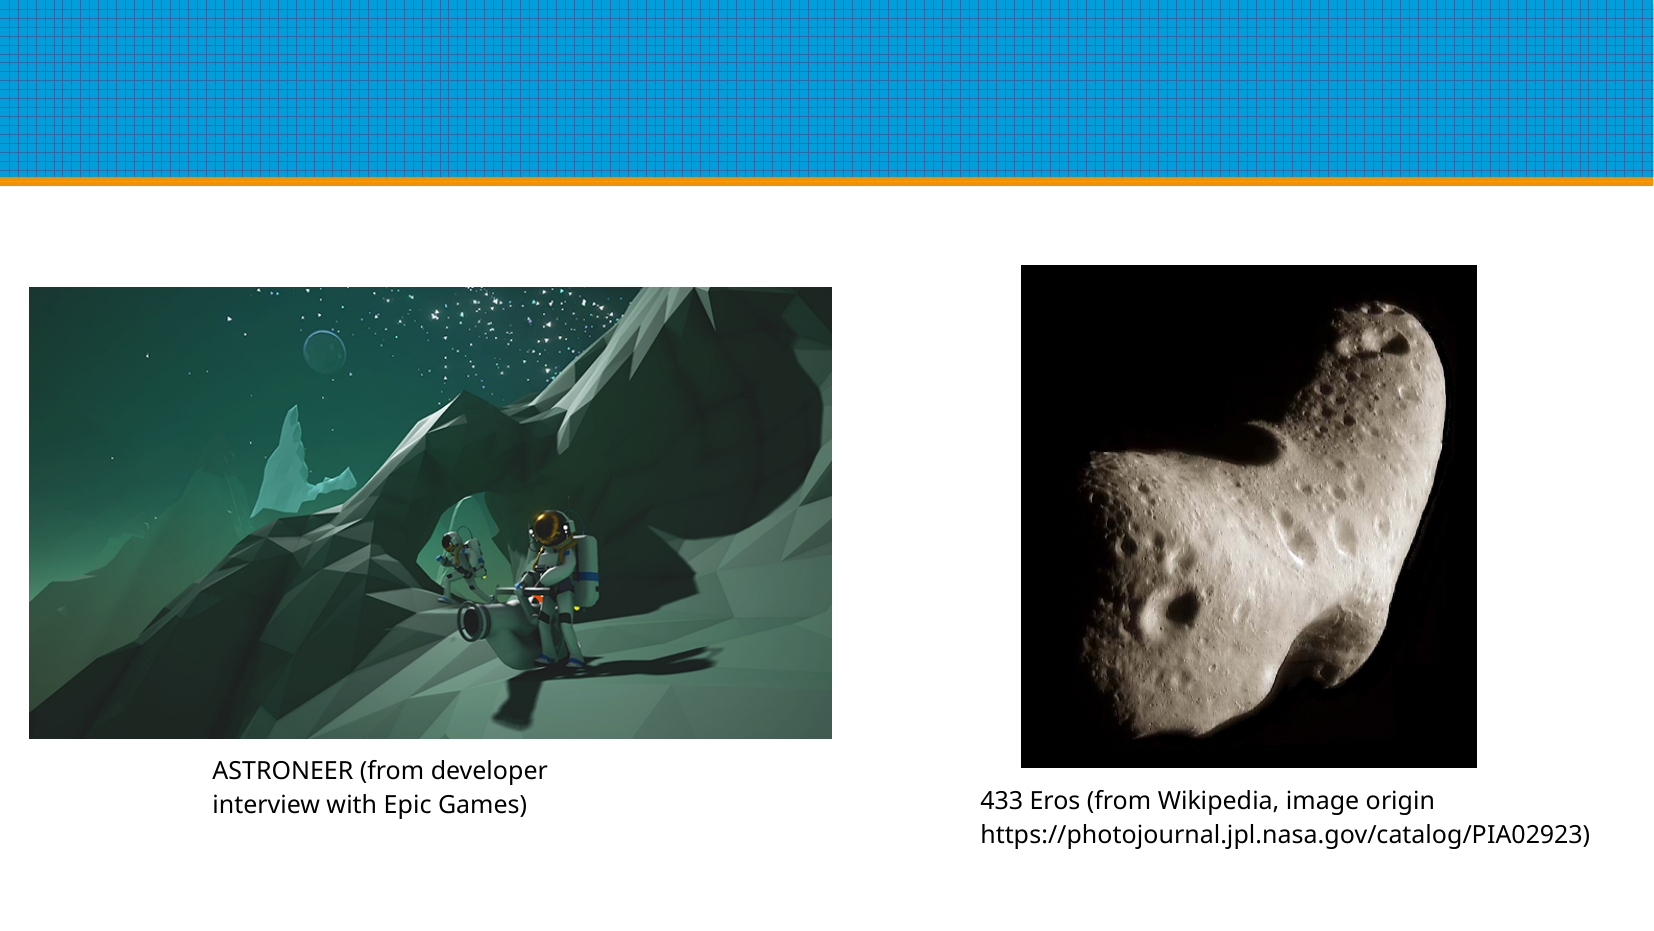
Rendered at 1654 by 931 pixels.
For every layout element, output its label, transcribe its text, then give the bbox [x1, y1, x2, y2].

picture [29, 287, 832, 739]
picture [1021, 265, 1477, 742]
text_box 433 Eros (from Wikipedia, image origin https://photojournal.jpl.nasa.gov/catalog/PIA02923) [974, 742, 1625, 891]
text_box ASTRONEER (from developer interview with Epic Games) [206, 746, 650, 827]
